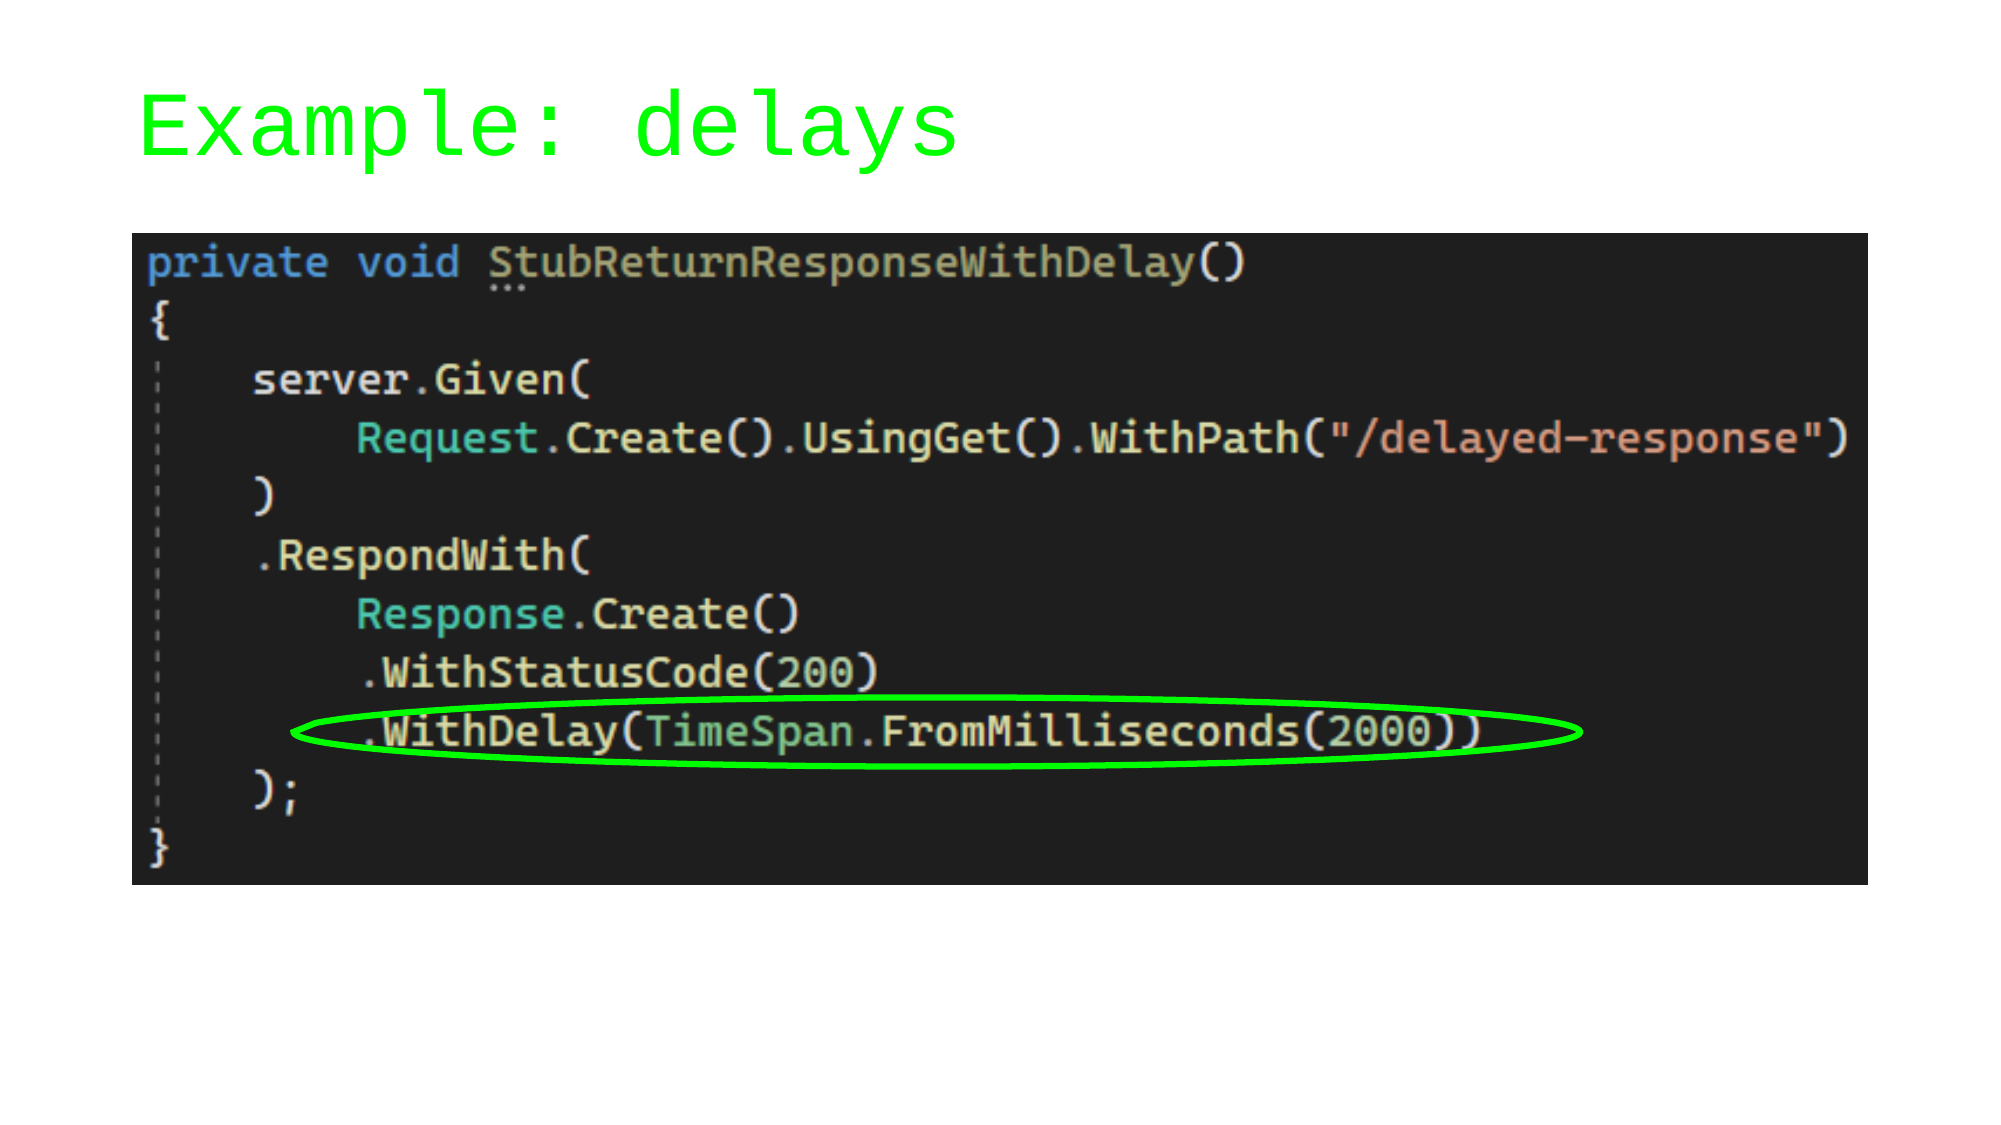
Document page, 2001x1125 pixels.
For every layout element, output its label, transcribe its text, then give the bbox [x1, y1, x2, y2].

picture [132, 233, 1868, 885]
title Example: delays [122, 35, 1844, 218]
